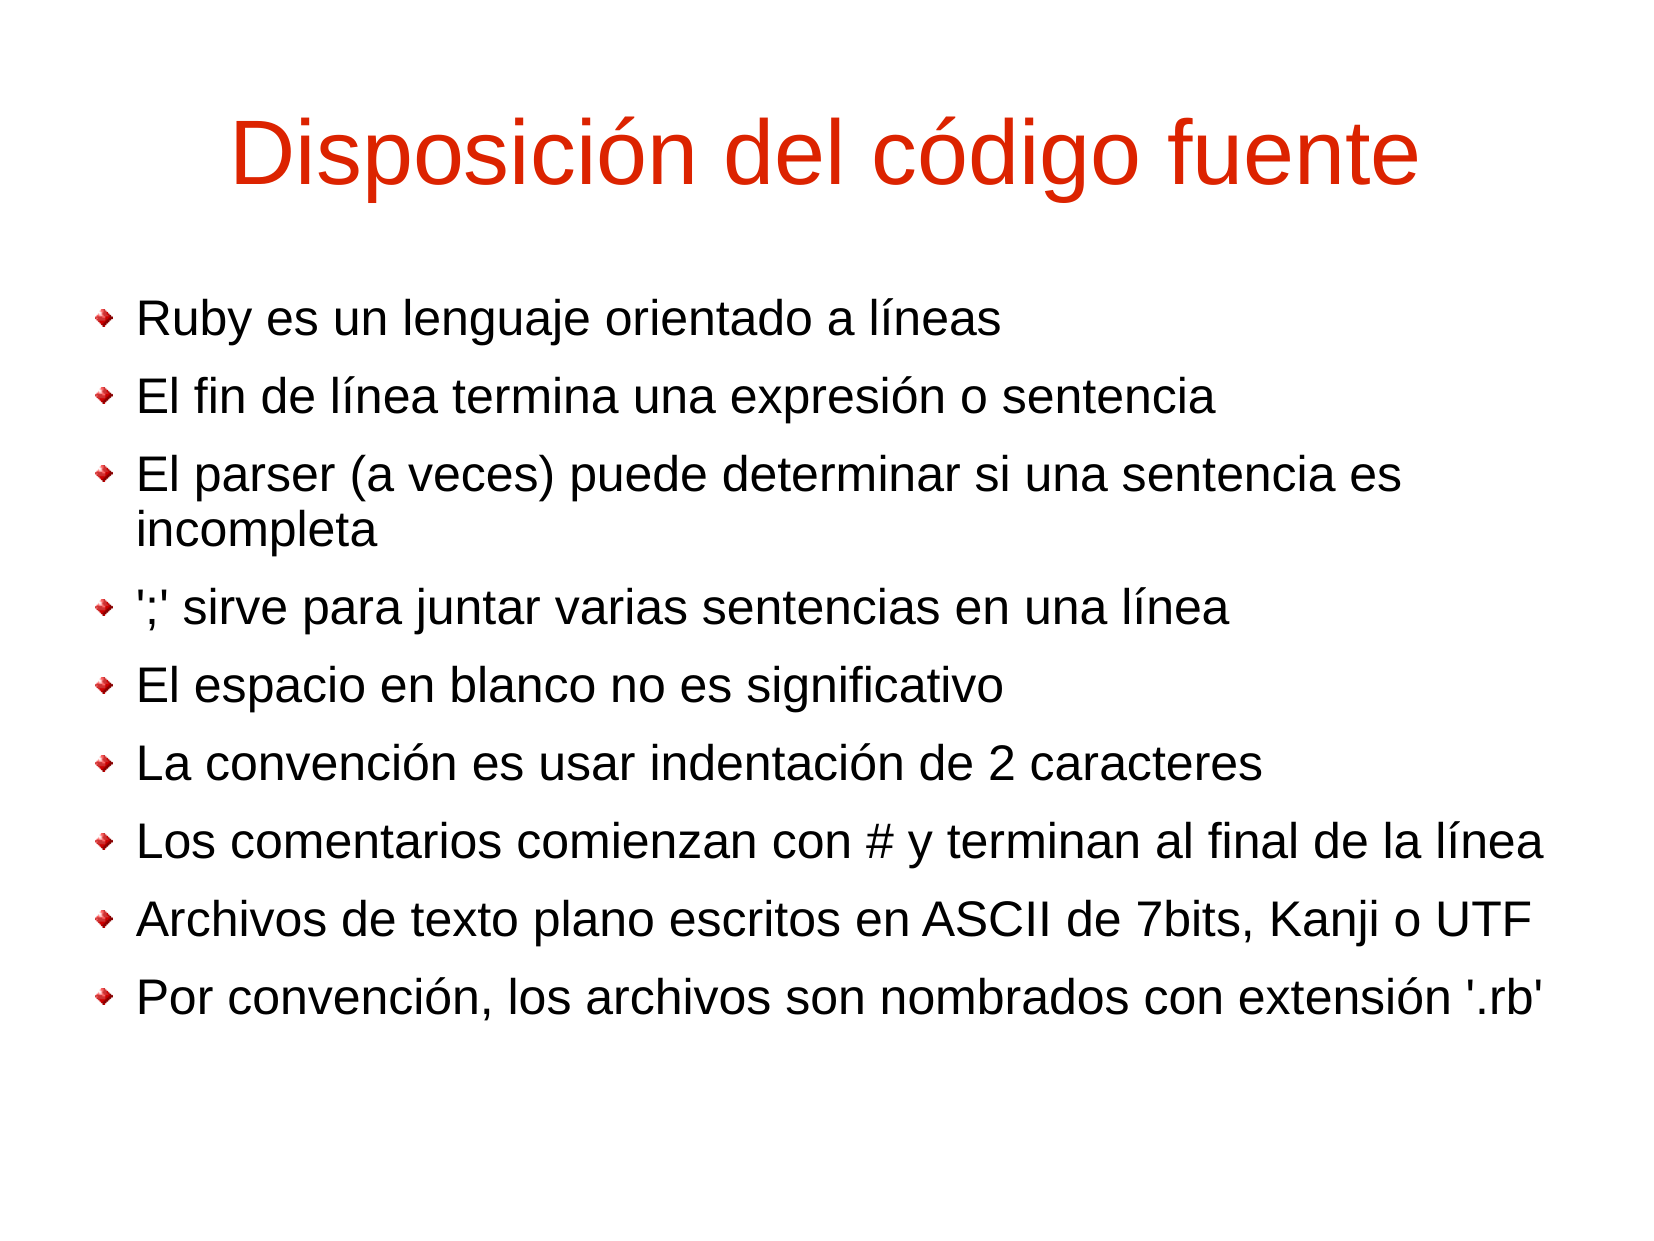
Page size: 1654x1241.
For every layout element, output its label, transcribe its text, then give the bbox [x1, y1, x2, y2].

list Ruby es un lenguaje orientado a líneas El fin de línea termina una expresión o sentencia El parser (a veces) puede determinar si una sentencia es incompleta ';' sirve para juntar varias sentencias en una línea El espacio en blanco no es significativo La convención es usar indentación de 2 caracteres Los comentarios comienzan con # y terminan al final de la línea Archivos de texto plano escritos en ASCII de 7bits, Kanji o UTF Por convención, los archivos son nombrados con extensión '.rb' [82, 290, 1571, 1109]
title Disposición del código fuente [82, 49, 1571, 257]
